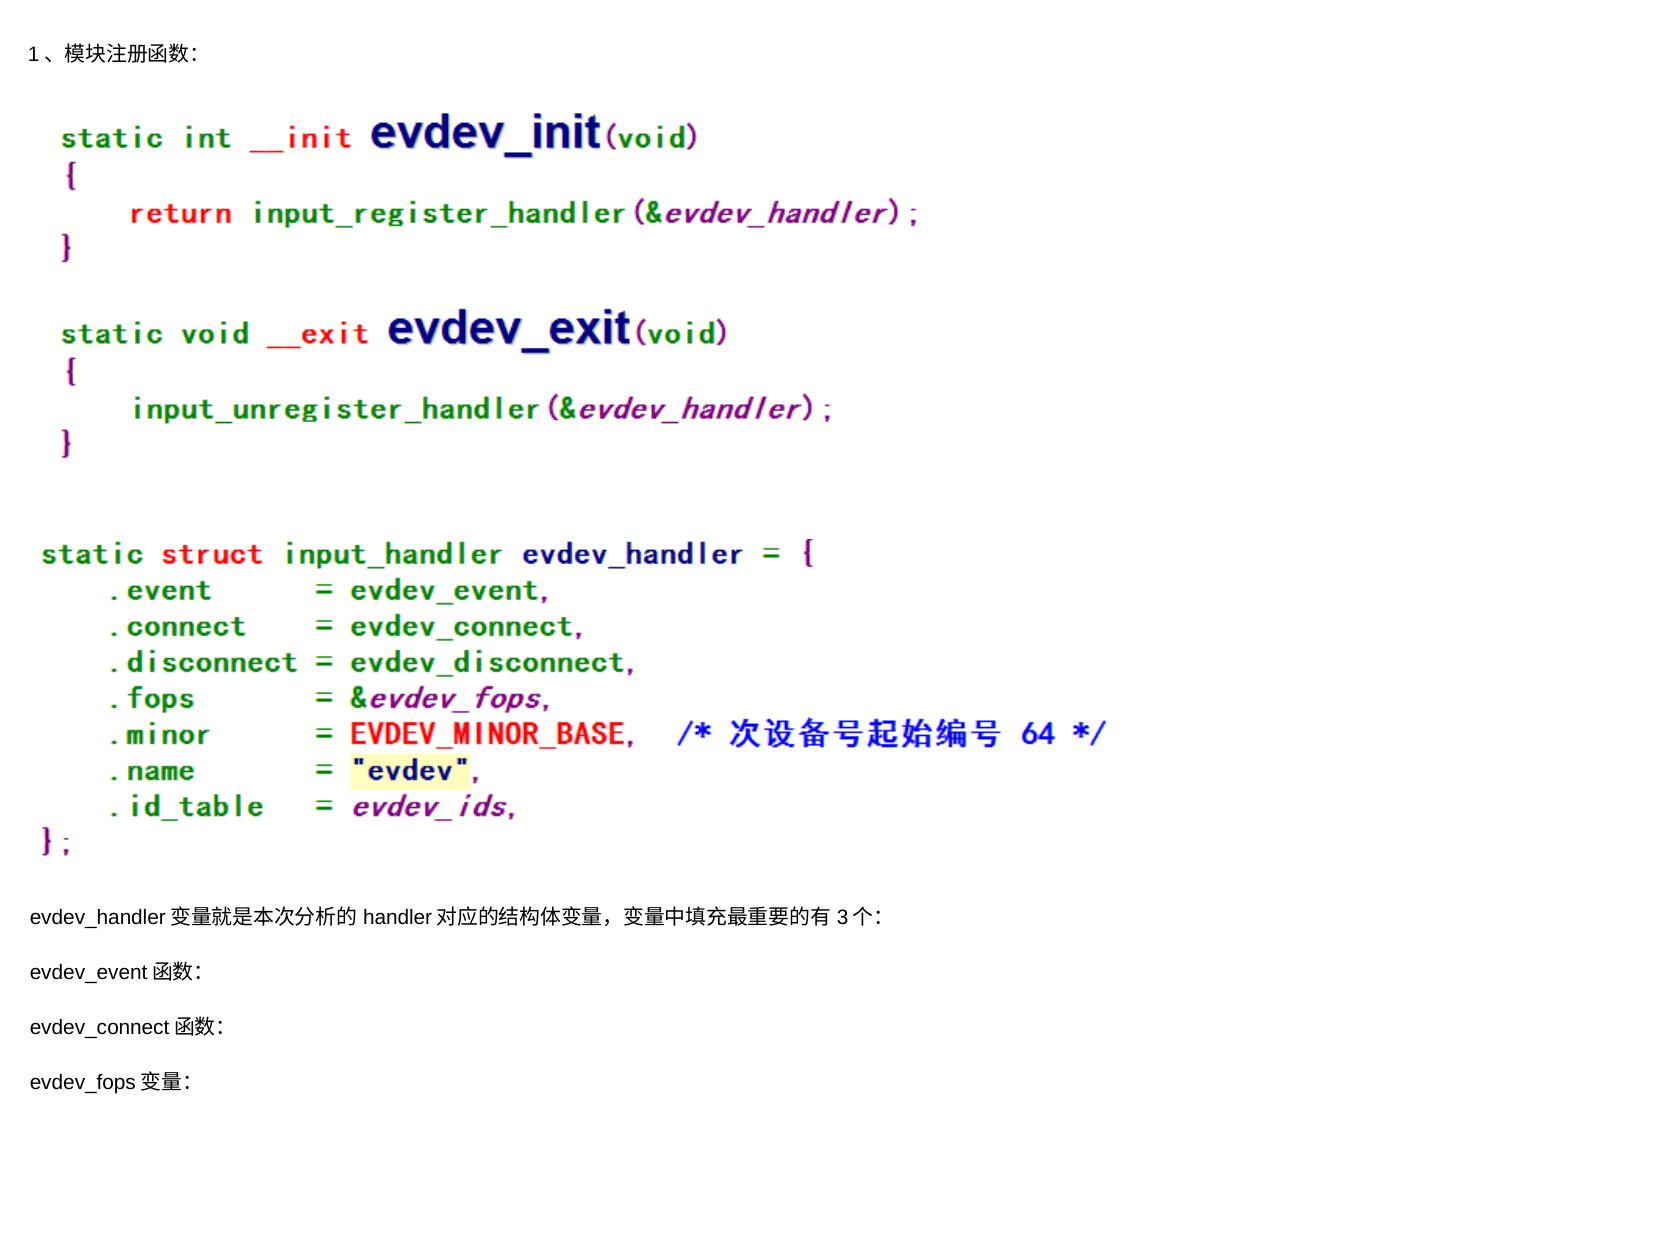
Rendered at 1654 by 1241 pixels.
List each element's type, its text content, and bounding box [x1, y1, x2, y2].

text_box evdev_handler变量就是本次分析的handler对应的结构体变量，变量中填充最重要的有3个： evdev_event函数： evdev_connect函数： evdev_fops变量： [15, 893, 910, 1156]
picture [48, 112, 946, 481]
picture [30, 539, 1118, 876]
text_box 1、模块注册函数： [13, 30, 226, 76]
